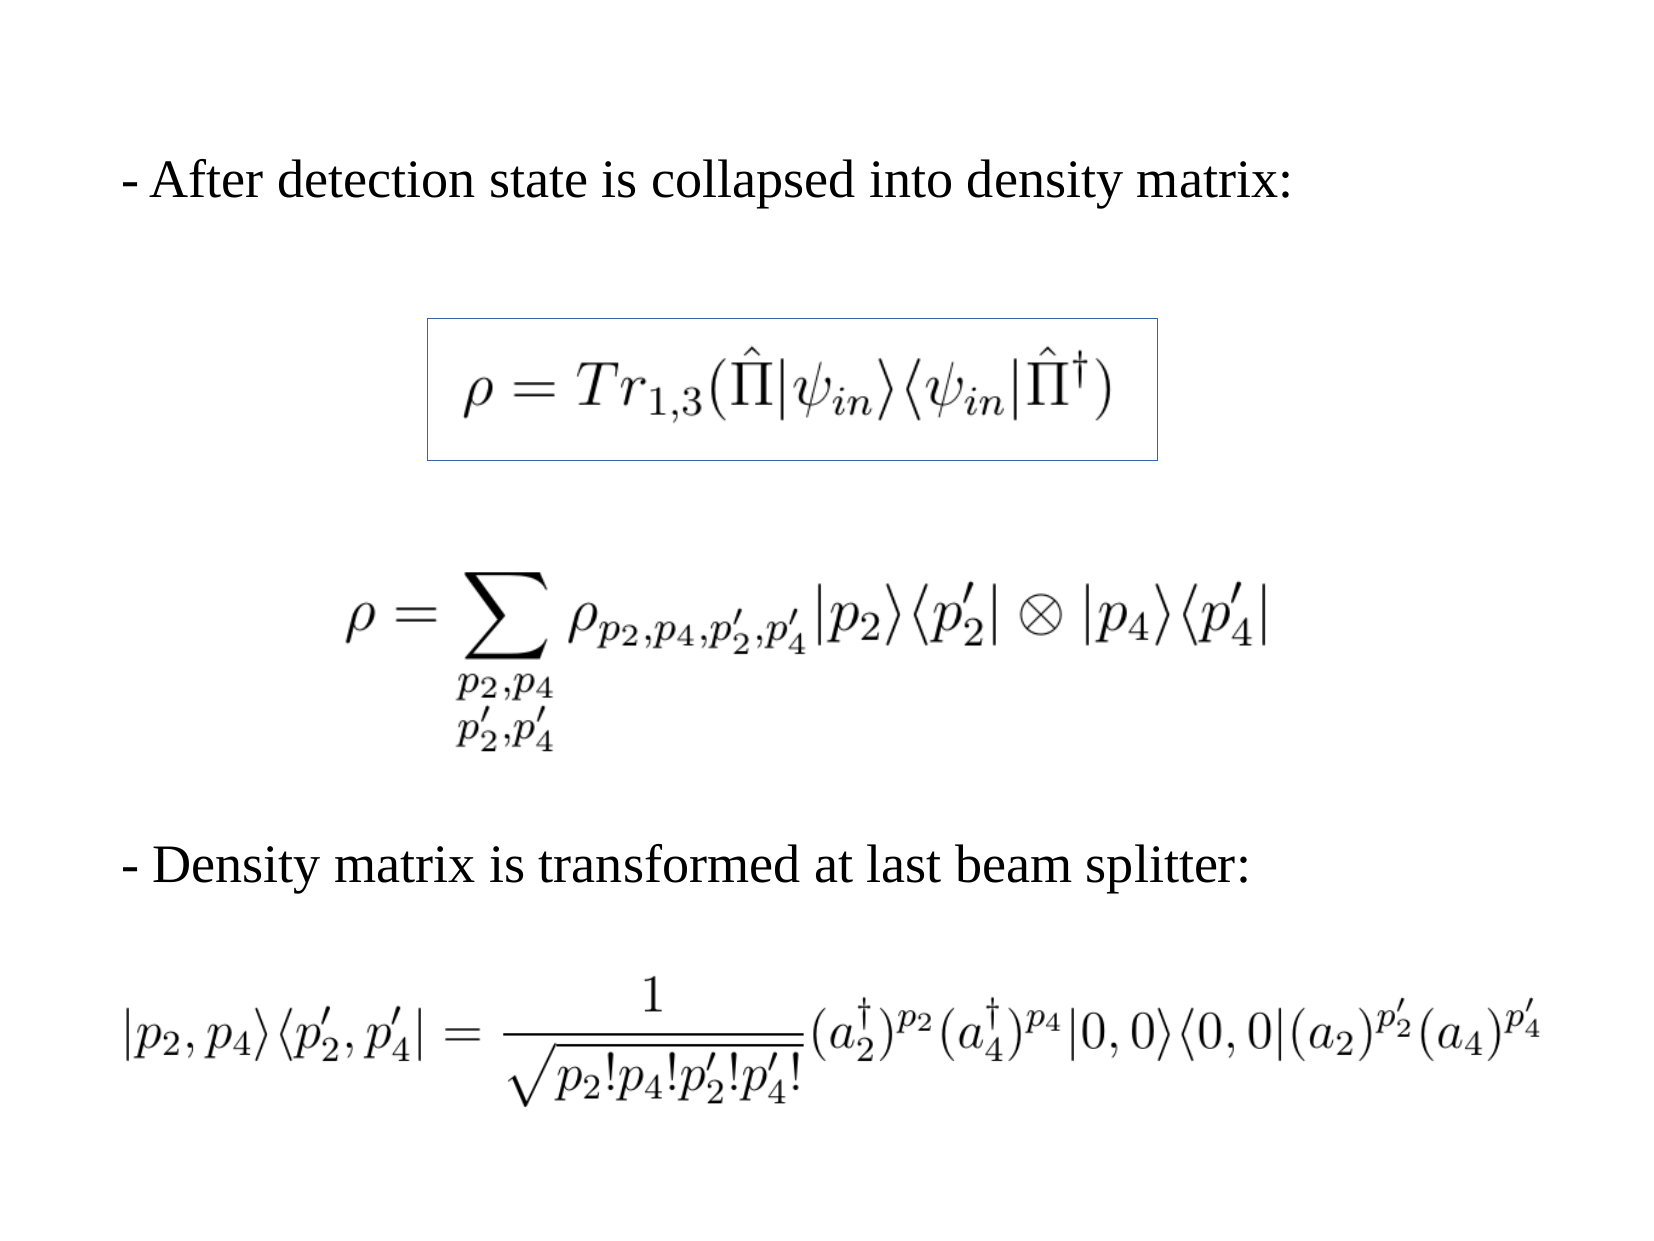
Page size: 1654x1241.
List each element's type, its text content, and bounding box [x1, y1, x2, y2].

text_box - After detection state is collapsed into density matrix: [106, 141, 1312, 225]
picture [295, 551, 1382, 756]
picture [106, 968, 1559, 1111]
picture [427, 318, 1158, 461]
text_box - Density matrix is transformed at last beam splitter: [106, 826, 1312, 910]
